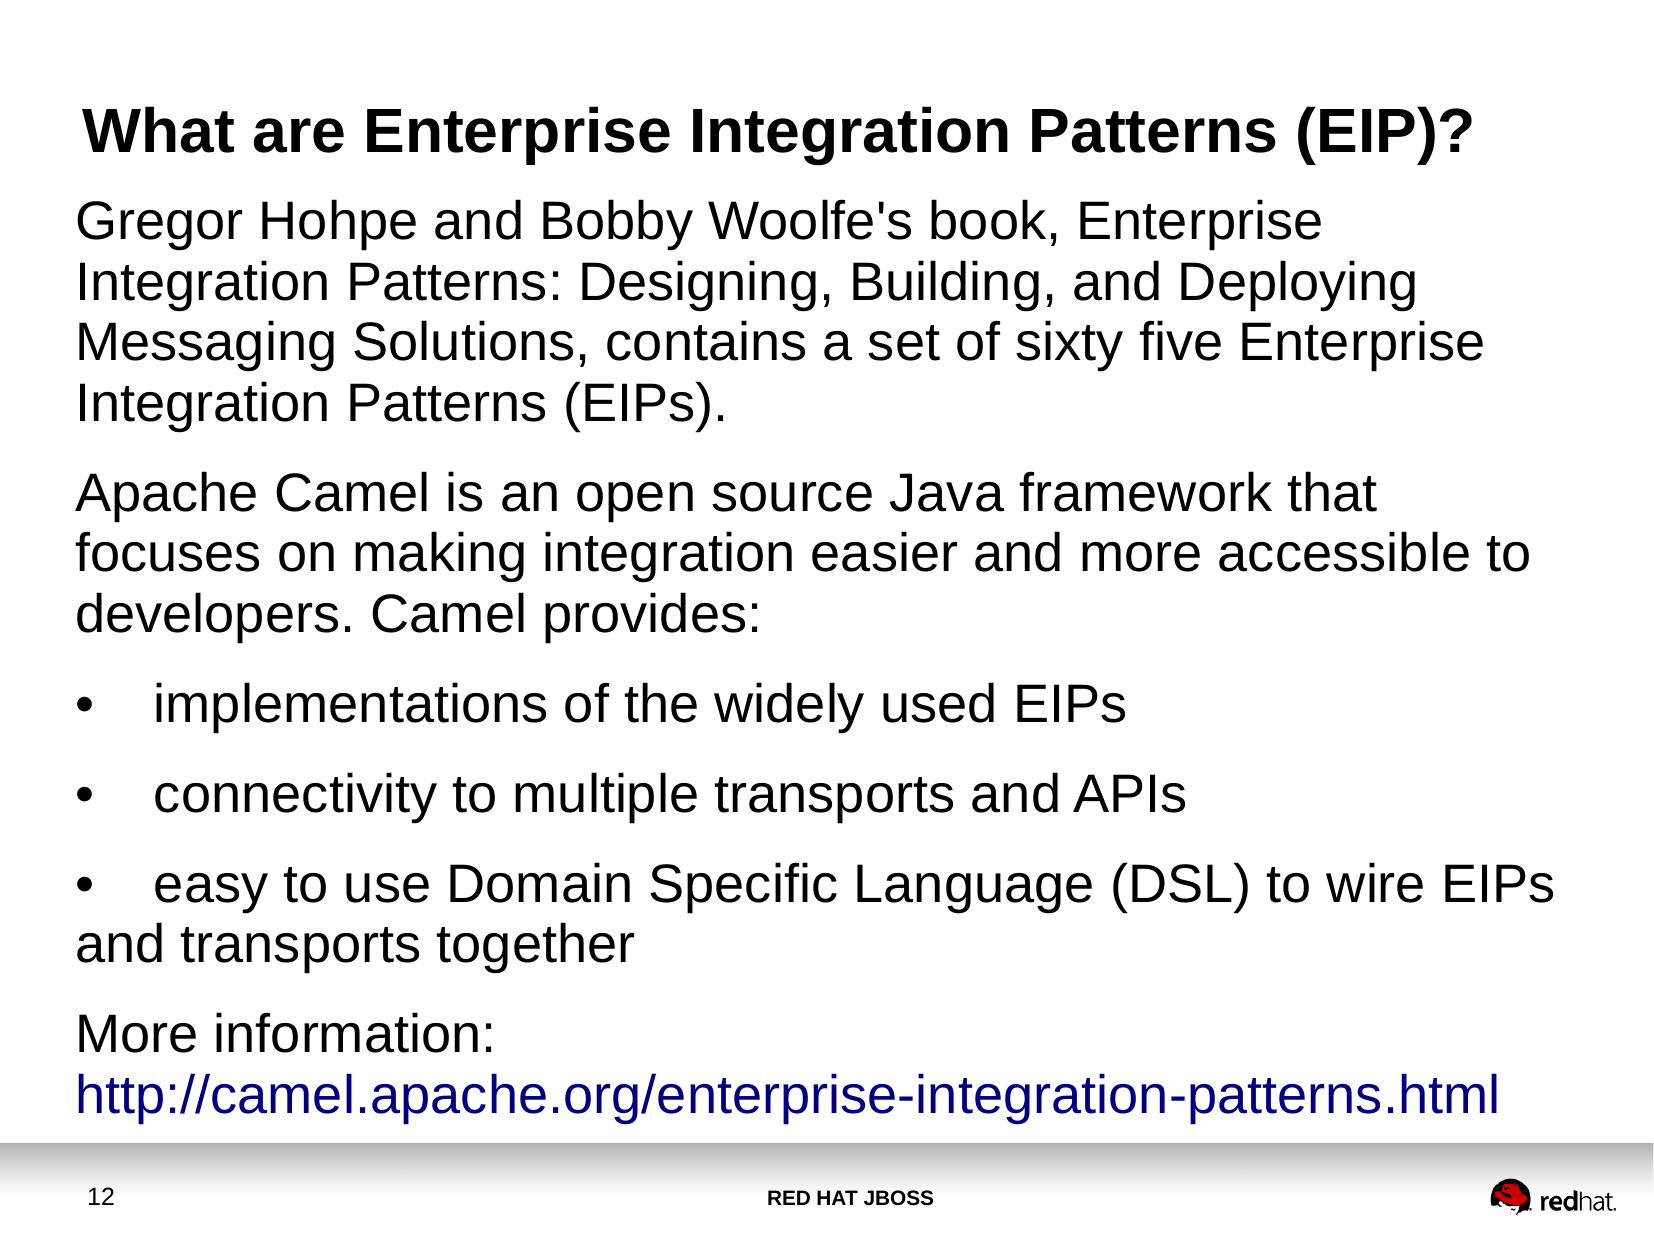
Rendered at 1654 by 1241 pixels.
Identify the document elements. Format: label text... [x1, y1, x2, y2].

list Gregor Hohpe and Bobby Woolfe's book, Enterprise Integration Patterns: Designing, Building, and Deploying Messaging Solutions, contains a set of sixty five Enterprise Integration Patterns (EIPs). Apache Camel is an open source Java framework that focuses on making integration easier and more accessible to developers. Camel provides: • implementations of the widely used EIPs • connectivity to multiple transports and APIs • easy to use Domain Specific Language (DSL) to wire EIPs and transports together More information: http://camel.apache.org/enterprise-integration-patterns.html [75, 190, 1564, 1216]
picture [0, 1143, 1654, 1241]
title What are Enterprise Integration Patterns (EIP)? [82, 37, 1571, 226]
